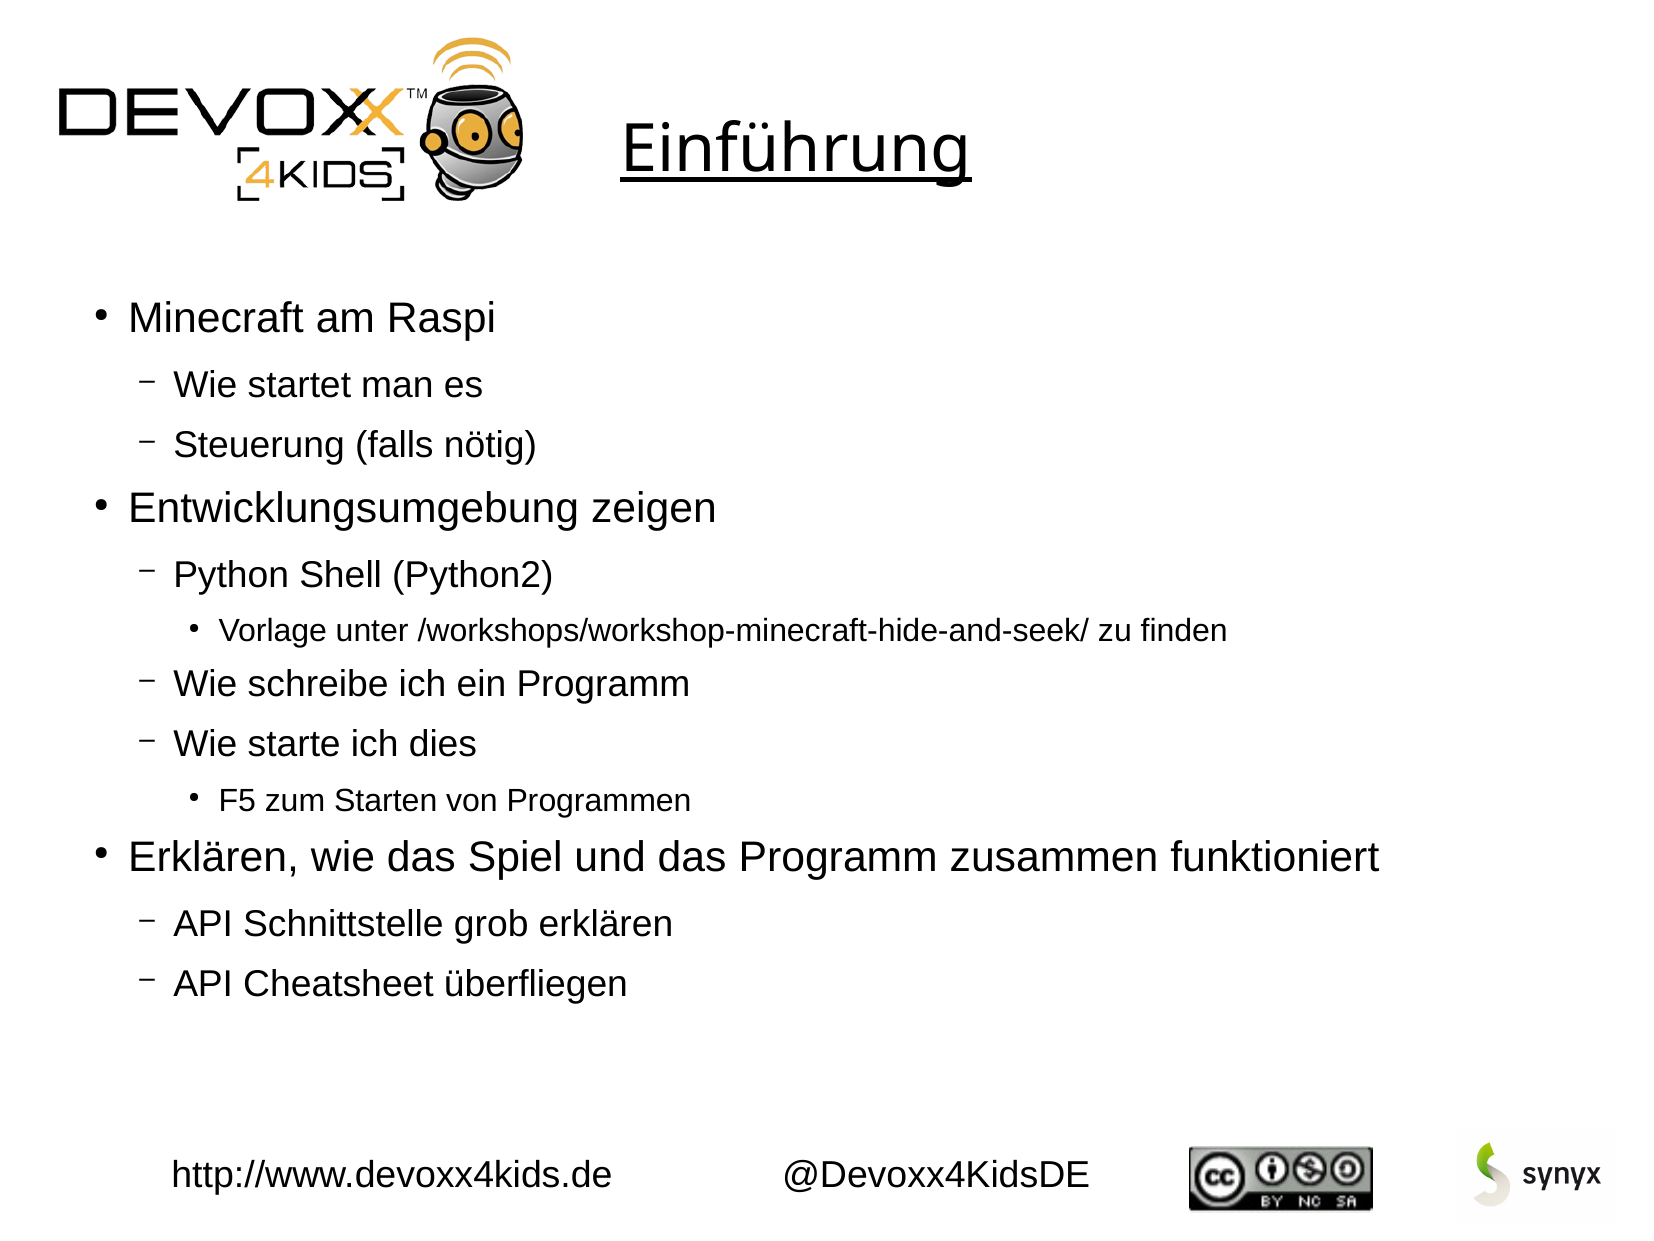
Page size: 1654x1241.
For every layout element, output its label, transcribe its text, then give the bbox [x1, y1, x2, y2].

picture [1189, 1146, 1373, 1213]
picture [1455, 1128, 1616, 1223]
list Minecraft am Raspi Wie startet man es Steuerung (falls nötig) Entwicklungsumgebung zeigen Python Shell (Python2) Vorlage unter /workshops/workshop-minecraft-hide-and-seek/ zu finden Wie schreibe ich ein Programm Wie starte ich dies F5 zum Starten von Programmen Erklären, wie das Spiel und das Programm zusammen funktioniert API Schnittstelle grob erklären API Cheatsheet überfliegen [82, 290, 1571, 1010]
text_box Einführung [605, 93, 1469, 201]
picture [59, 37, 523, 201]
